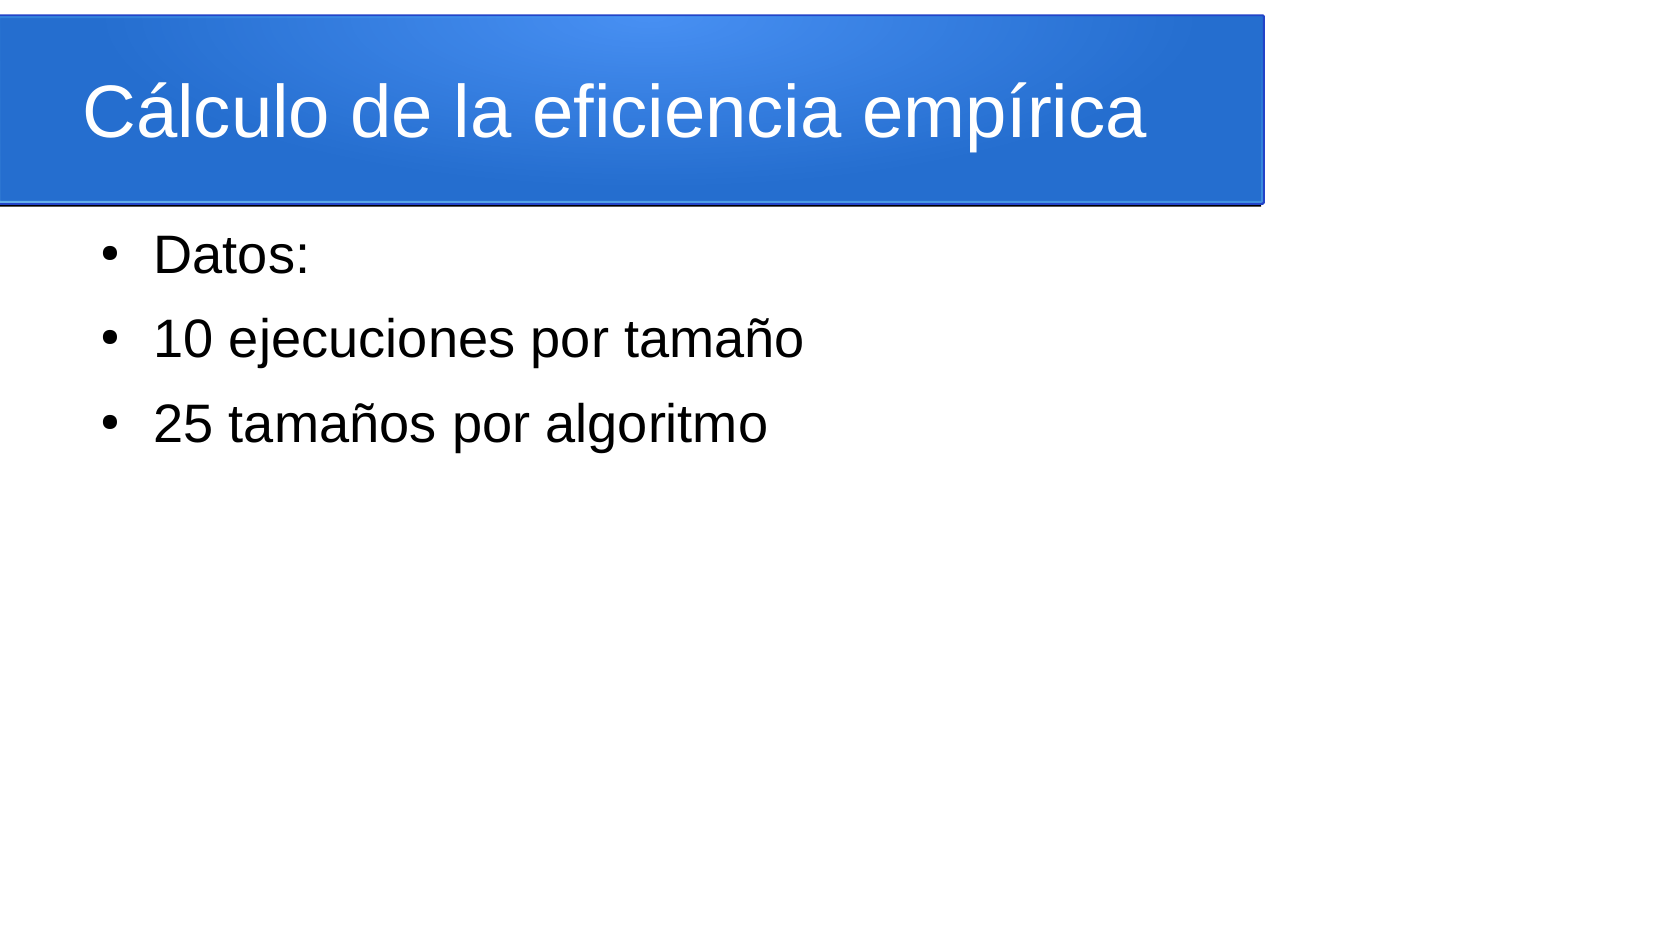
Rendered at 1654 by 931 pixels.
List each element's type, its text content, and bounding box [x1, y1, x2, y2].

title Cálculo de la eficiencia empírica [82, 35, 1235, 189]
list Datos: 10 ejecuciones por tamaño 25 tamaños por algoritmo [82, 224, 1571, 764]
